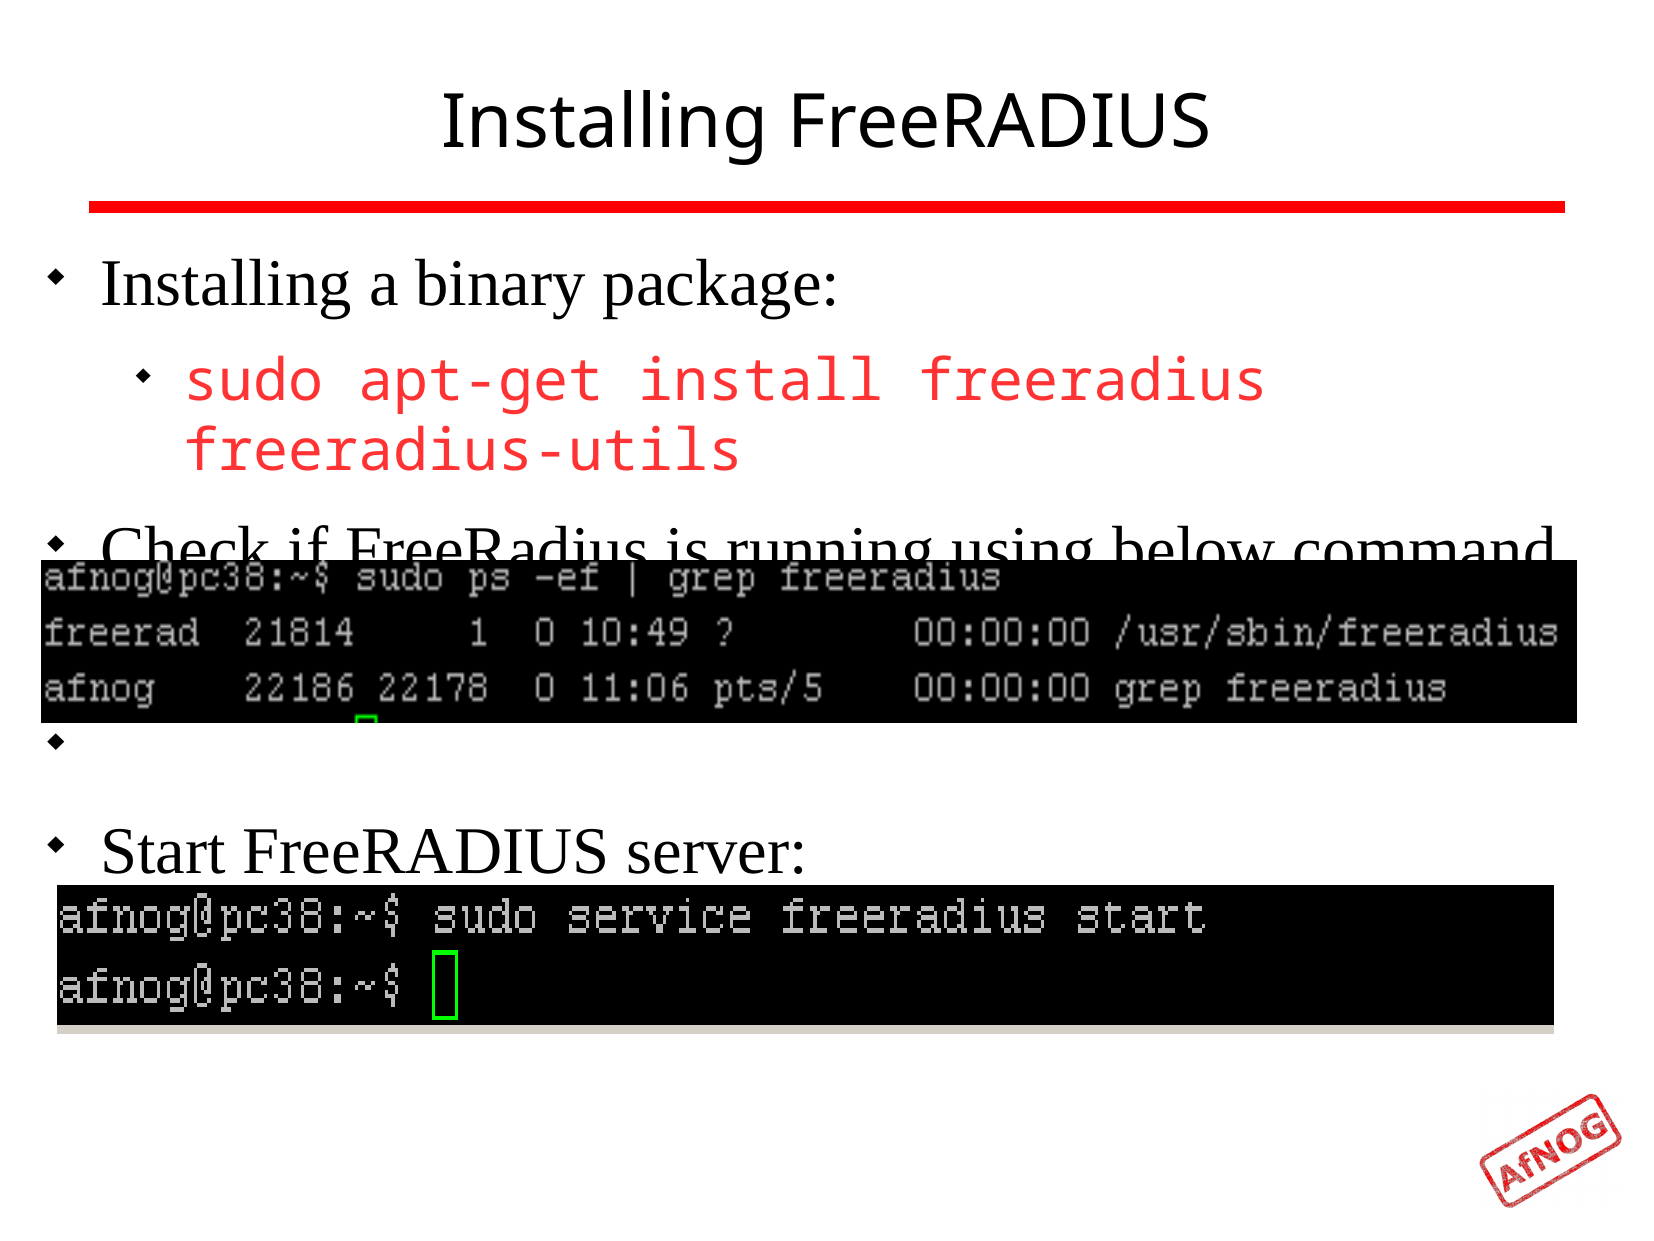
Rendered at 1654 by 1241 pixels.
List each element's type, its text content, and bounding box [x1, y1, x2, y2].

list Installing a binary package: sudo apt-get install freeradius freeradius-utils Check if FreeRadius is running using below command Start FreeRADIUS server: [29, 238, 1601, 1182]
picture [57, 885, 1554, 1034]
picture [41, 560, 1577, 724]
title Installing FreeRADIUS [82, 29, 1571, 207]
picture [1476, 1090, 1625, 1211]
